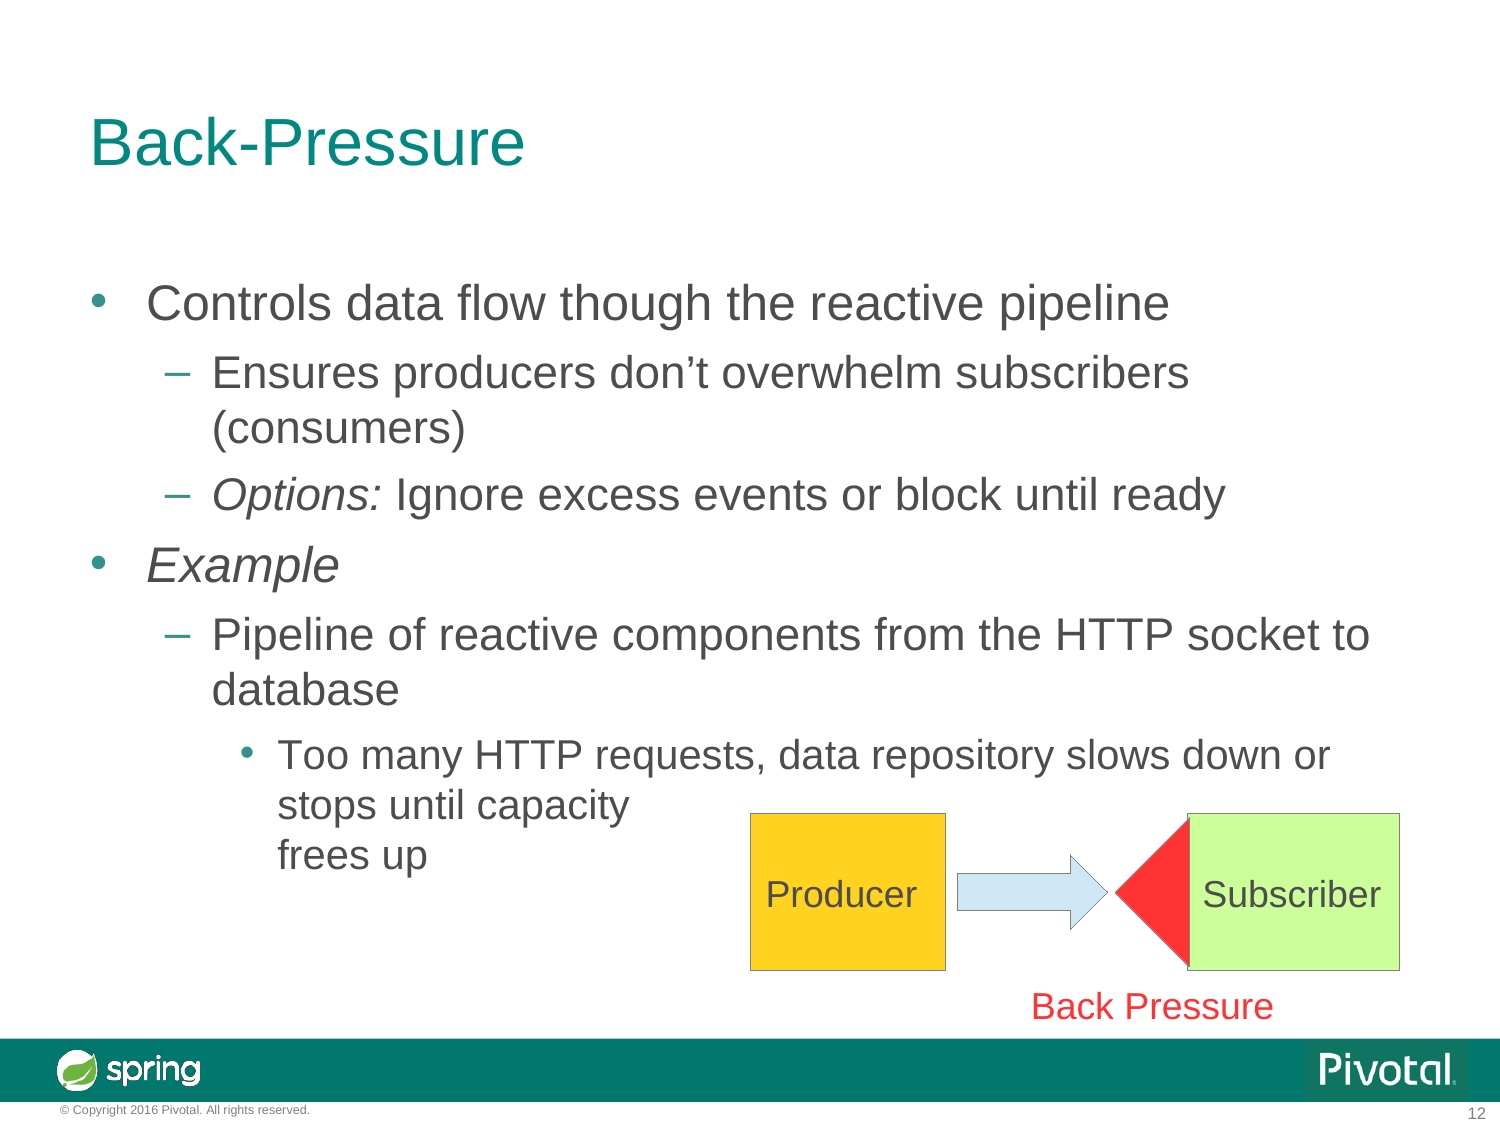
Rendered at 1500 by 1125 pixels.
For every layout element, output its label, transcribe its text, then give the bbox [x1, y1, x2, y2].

picture [1305, 1041, 1468, 1100]
title Back-Pressure [75, 45, 1426, 233]
text_box [1115, 817, 1190, 967]
text_box Back Pressure [1015, 974, 1290, 1035]
text_box Producer [750, 813, 946, 971]
text_box Subscriber [1187, 813, 1400, 971]
list Controls data flow though the reactive pipeline Ensures producers don’t overwhelm subscribers (consumers) Options: Ignore excess events or block until ready Example Pipeline of reactive components from the HTTP socket to database Too many HTTP requests, data repository slows down or stops until capacity frees up [75, 262, 1426, 1005]
text_box [957, 854, 1108, 930]
picture [32, 1039, 210, 1101]
